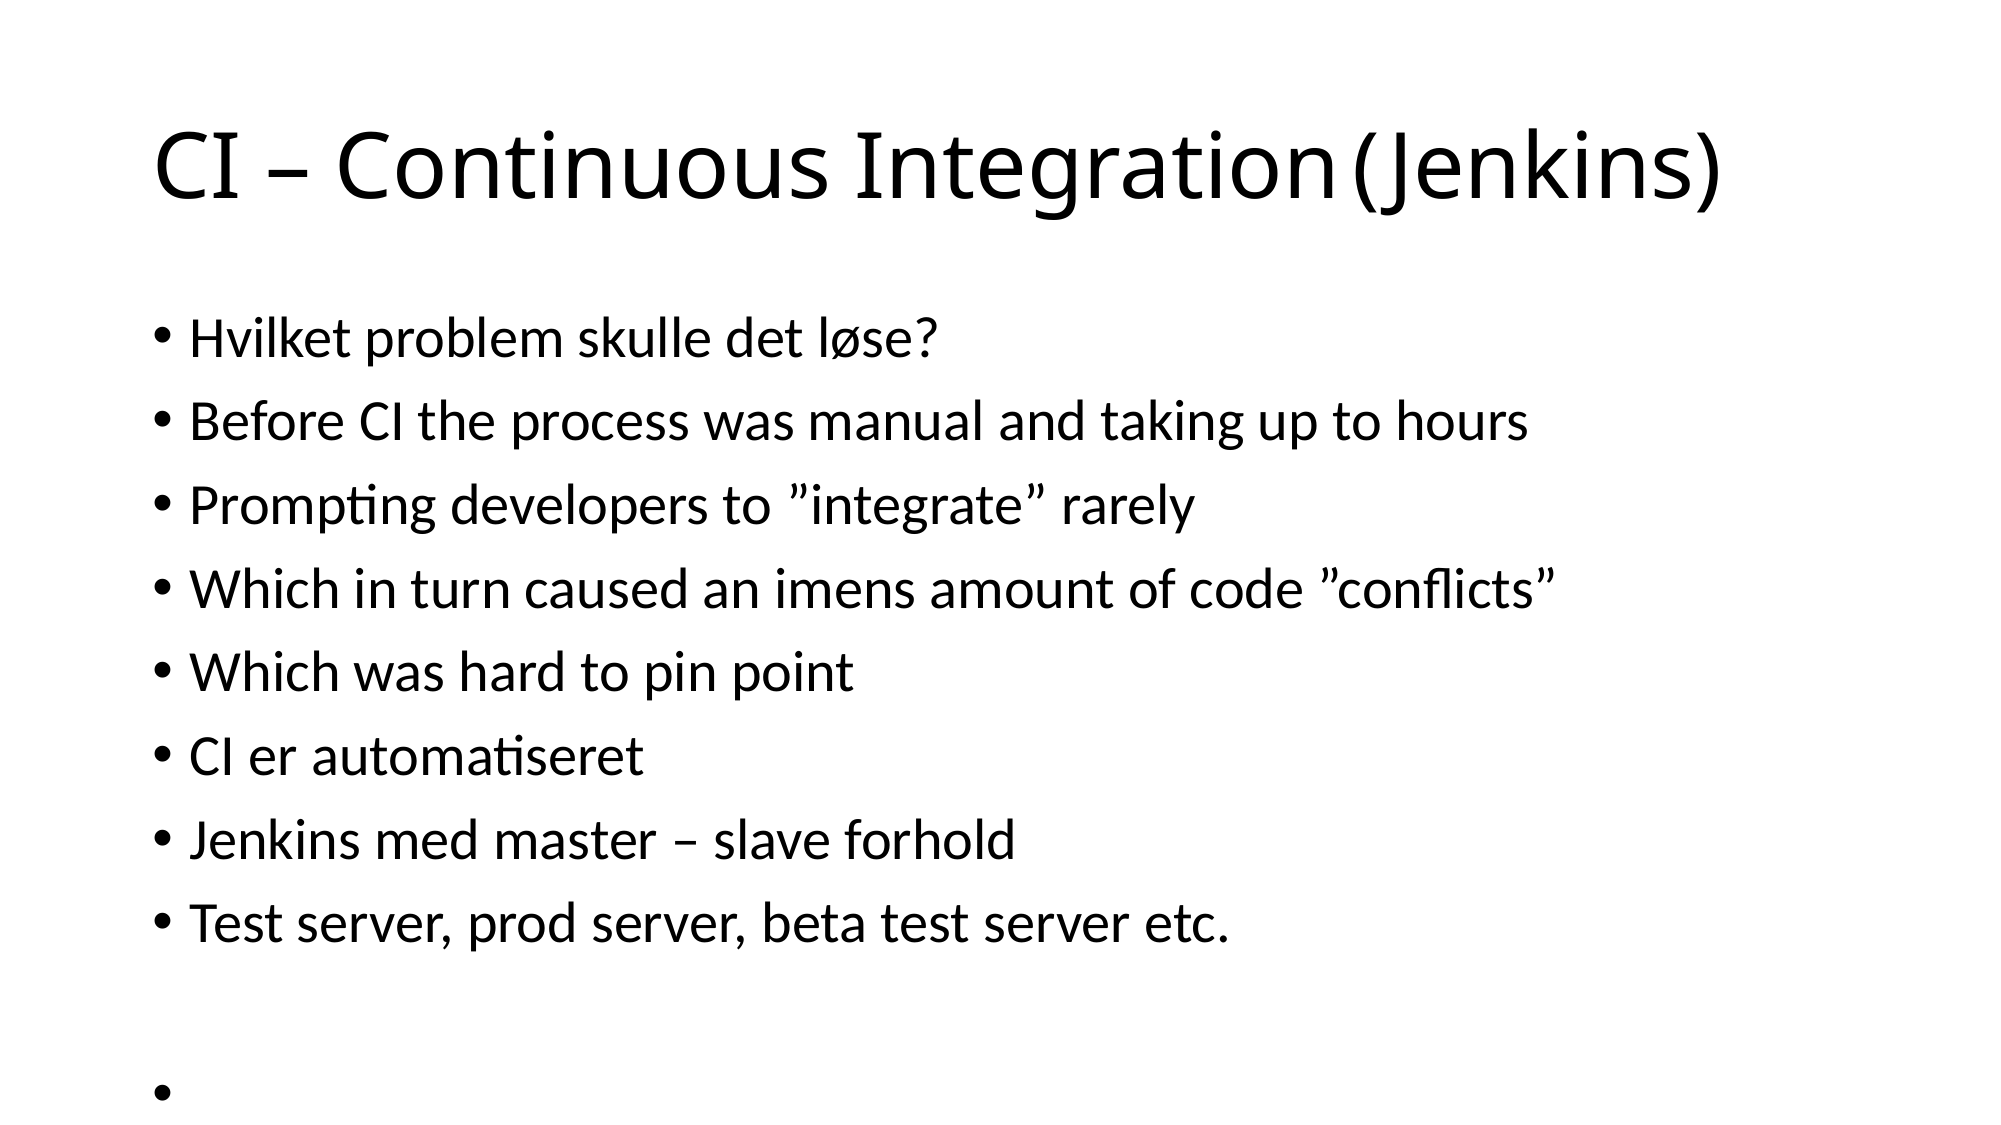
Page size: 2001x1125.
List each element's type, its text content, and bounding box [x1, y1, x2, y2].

list Hvilket problem skulle det løse? Before CI the process was manual and taking up to hours Prompting developers to ”integrate” rarely Which in turn caused an imens amount of code ”conflicts” Which was hard to pin point CI er automatiseret Jenkins med master – slave forhold Test server, prod server, beta test server etc. [137, 299, 1863, 1014]
title CI – Continuous Integration (Jenkins) [137, 59, 1863, 278]
